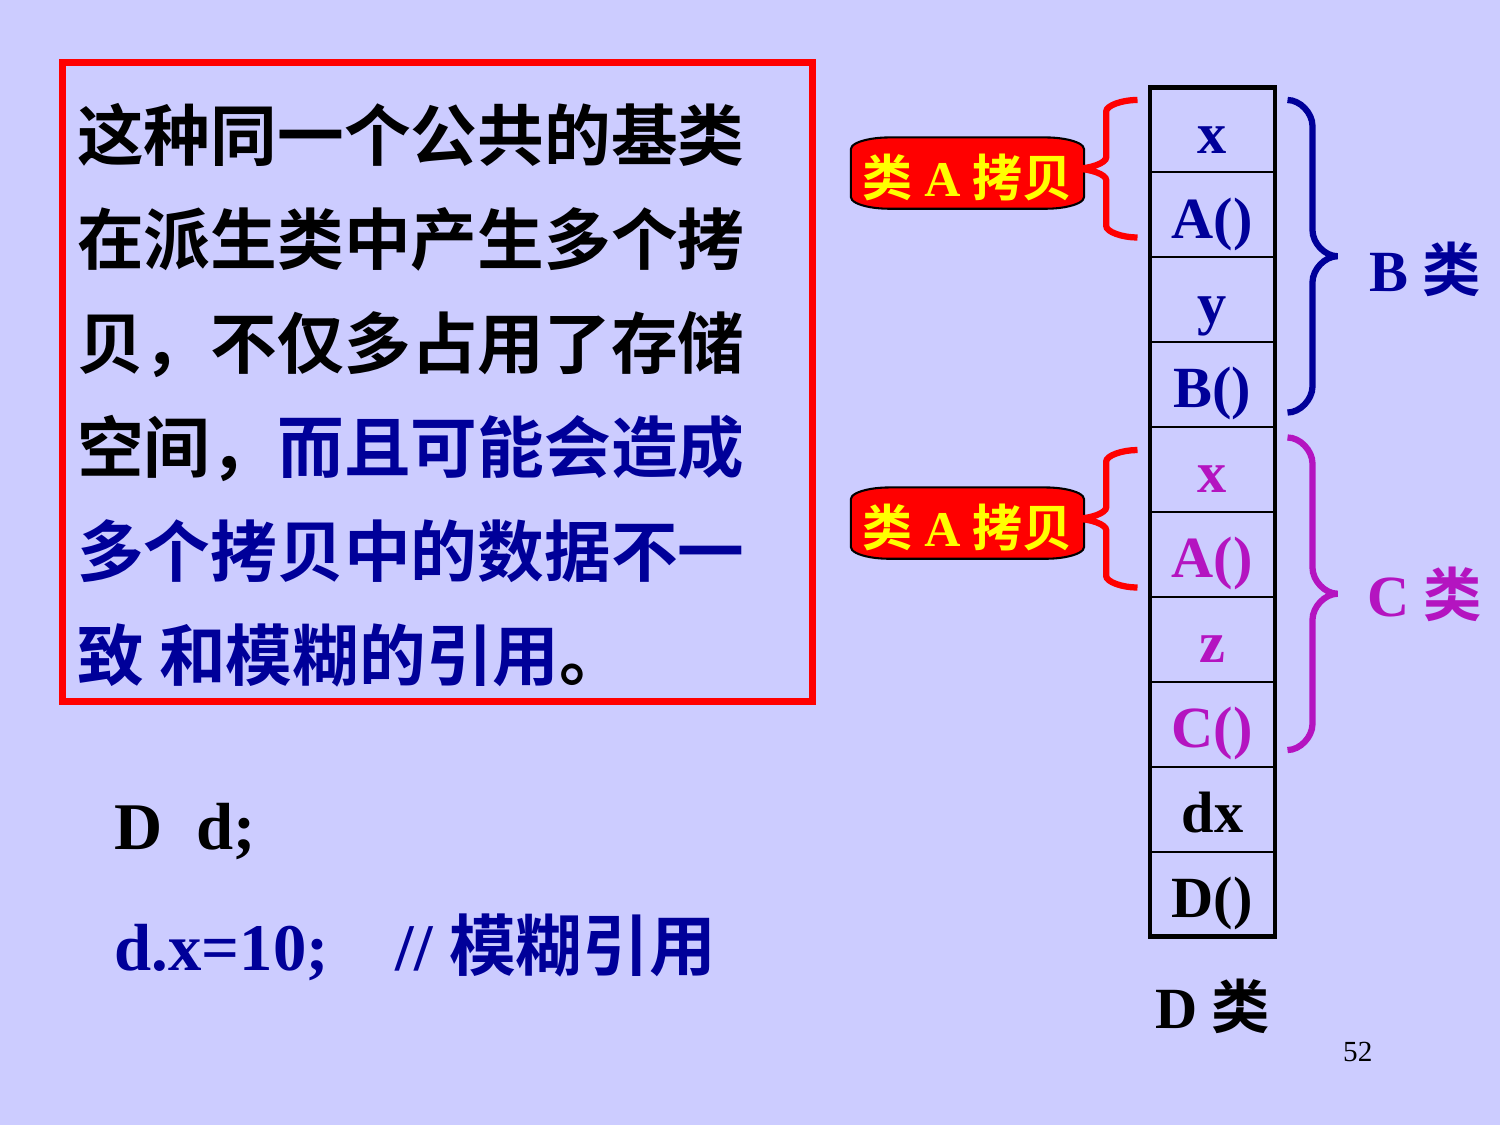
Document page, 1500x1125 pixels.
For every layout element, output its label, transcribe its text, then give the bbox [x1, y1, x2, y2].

text_box x [1152, 90, 1273, 171]
text_box 类A拷贝 [850, 487, 1085, 559]
text_box x [1152, 428, 1273, 511]
text_box C类 [1350, 549, 1500, 636]
text_box 这种同一个公共的基类在派生类中产生多个拷贝，不仅多占用了存储空间，而且可能会造成多个拷贝中的数据不一致 和模糊的引用。 [62, 62, 813, 702]
text_box dx [1152, 768, 1273, 851]
text_box B() [1152, 343, 1273, 426]
text_box D类 [1137, 962, 1288, 1048]
text_box C() [1152, 683, 1273, 766]
text_box <编号> [1074, 1025, 1388, 1101]
text_box D d; d.x=10; //模糊引用 [99, 774, 826, 993]
text_box A() [1152, 513, 1273, 596]
text_box B类 [1350, 224, 1500, 311]
text_box A() [1152, 173, 1273, 256]
text_box y [1152, 258, 1273, 341]
text_box 类A拷贝 [850, 137, 1085, 209]
text_box D() [1152, 853, 1273, 934]
text_box z [1152, 598, 1273, 681]
